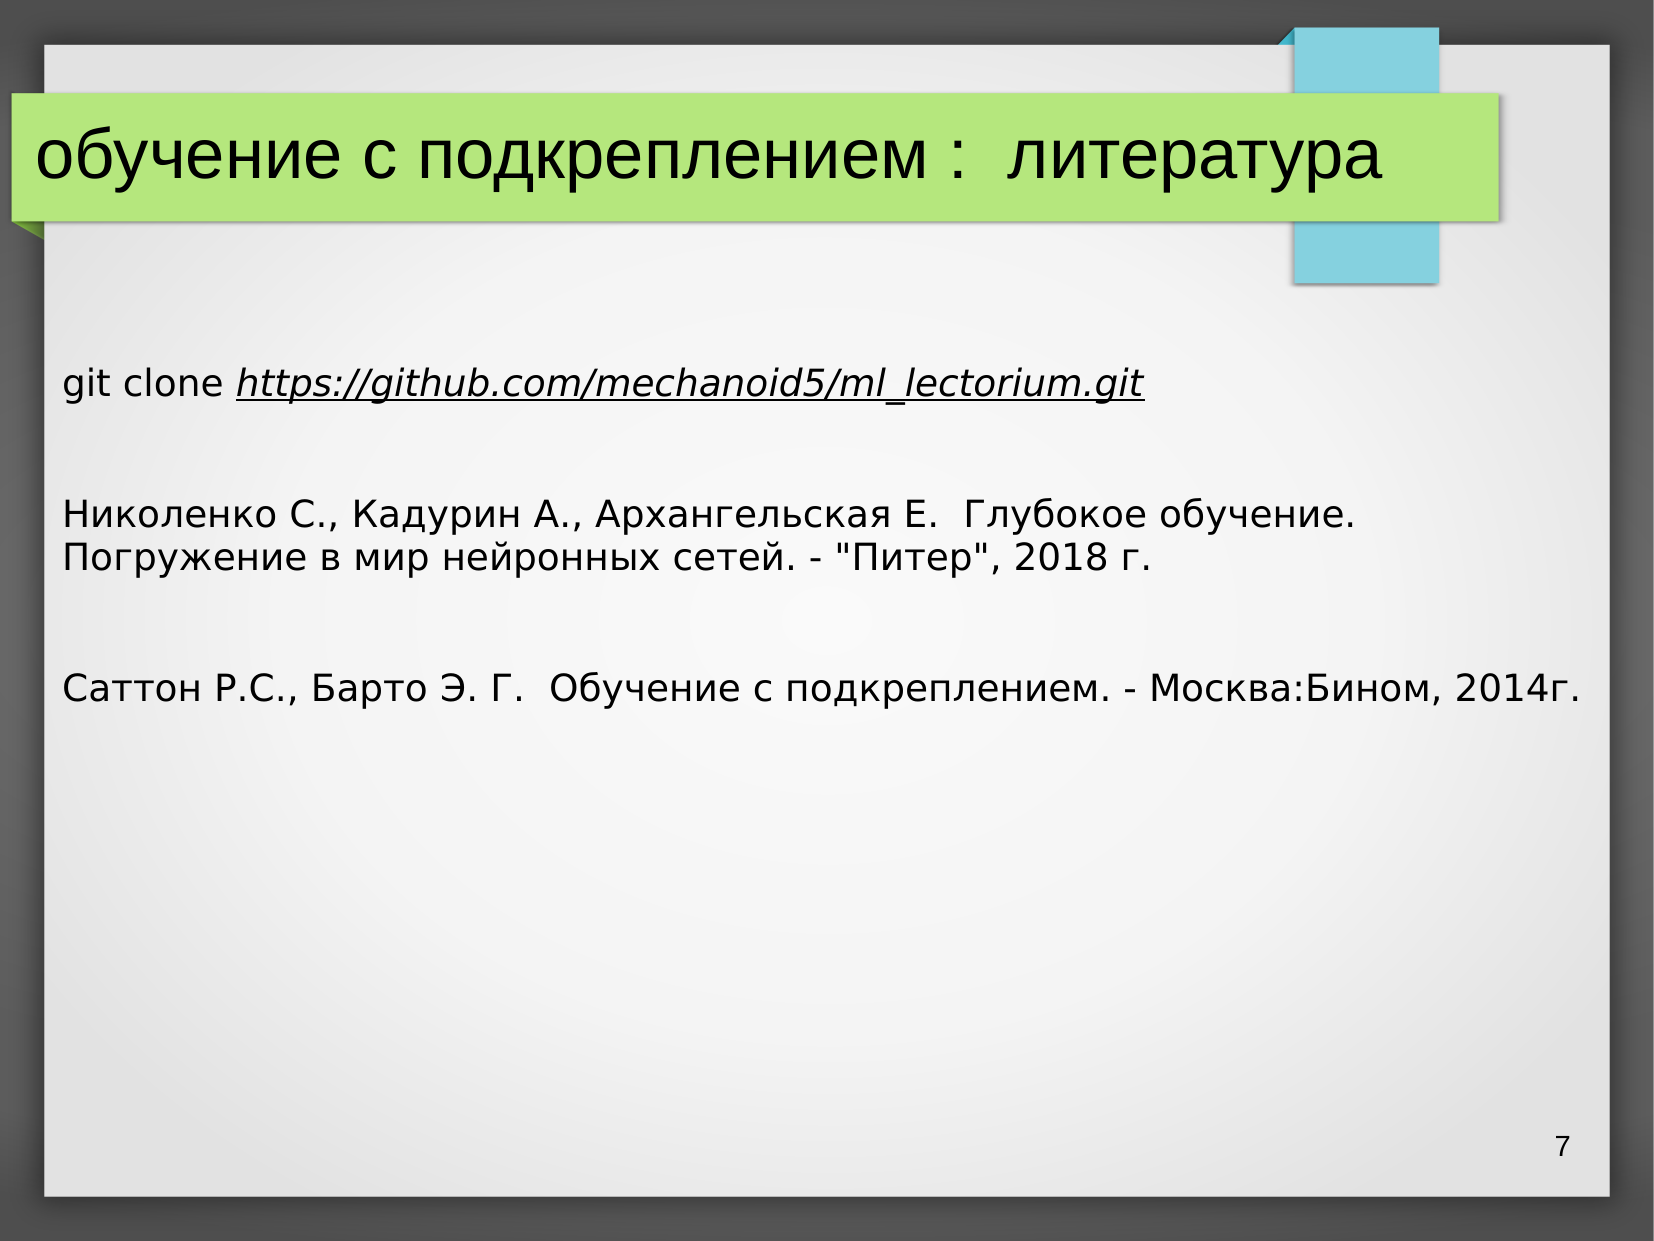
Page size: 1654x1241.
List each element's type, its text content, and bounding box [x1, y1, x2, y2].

title обучение с подкреплением : литература [35, 94, 1489, 213]
picture [0, 0, 1654, 1241]
text_box git clone https://github.com/mechanoid5/ml_lectorium.git Николенко С., Кадурин А., Архангельская Е. Глубокое обучение. Погружение в мир нейронных сетей. - "Питер", 2018 г. Саттон Р.С., Барто Э. Г. Обучение с подкреплением. - Москва:Бином, 2014г. [47, 354, 1607, 910]
